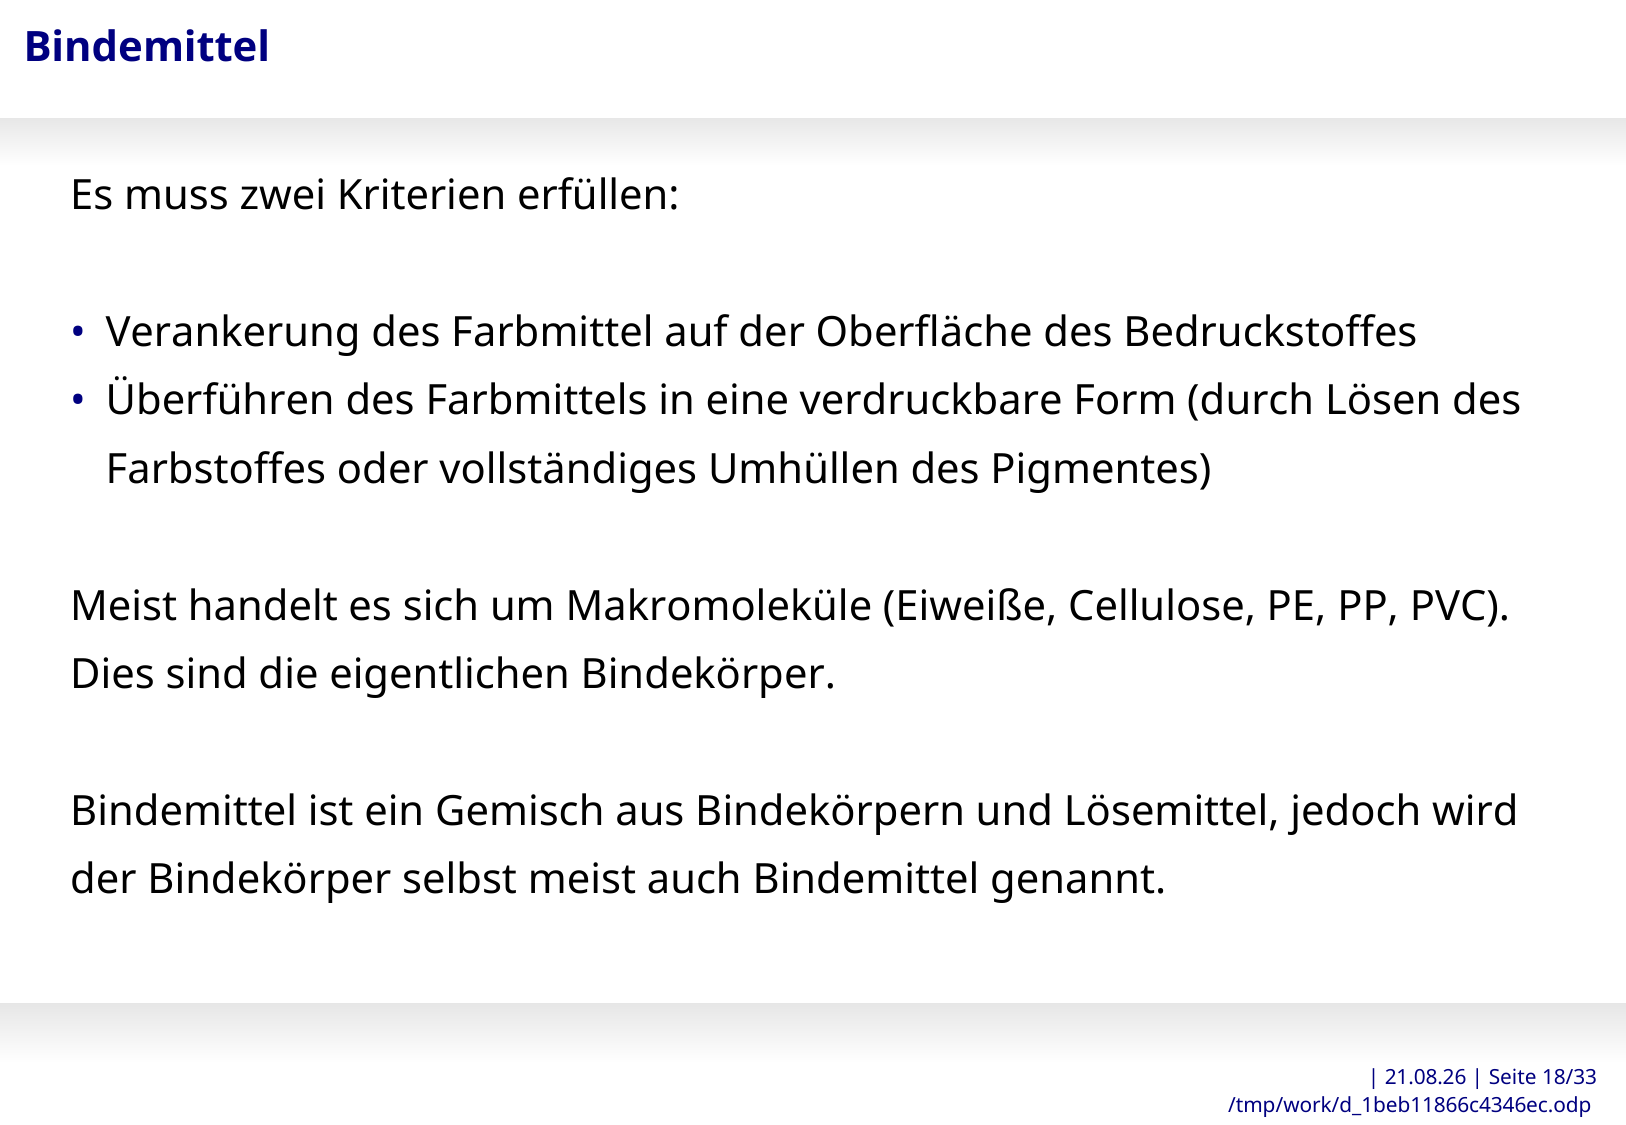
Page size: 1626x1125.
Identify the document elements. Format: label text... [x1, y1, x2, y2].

title Bindemittel [23, 5, 1600, 154]
list Es muss zwei Kriterien erfüllen: Verankerung des Farbmittel auf der Oberfläche des Bedruckstoffes Überführen des Farbmittels in eine verdruckbare Form (durch Lösen des Farbstoffes oder vollständiges Umhüllen des Pigmentes) Meist handelt es sich um Makromoleküle (Eiweiße, Cellulose, PE, PP, PVC). Dies sind die eigentlichen Bindekörper. Bindemittel ist ein Gemisch aus Bindekörpern und Lösemittel, jedoch wird der Bindekörper selbst meist auch Bindemittel genannt. [23, 153, 1588, 1008]
